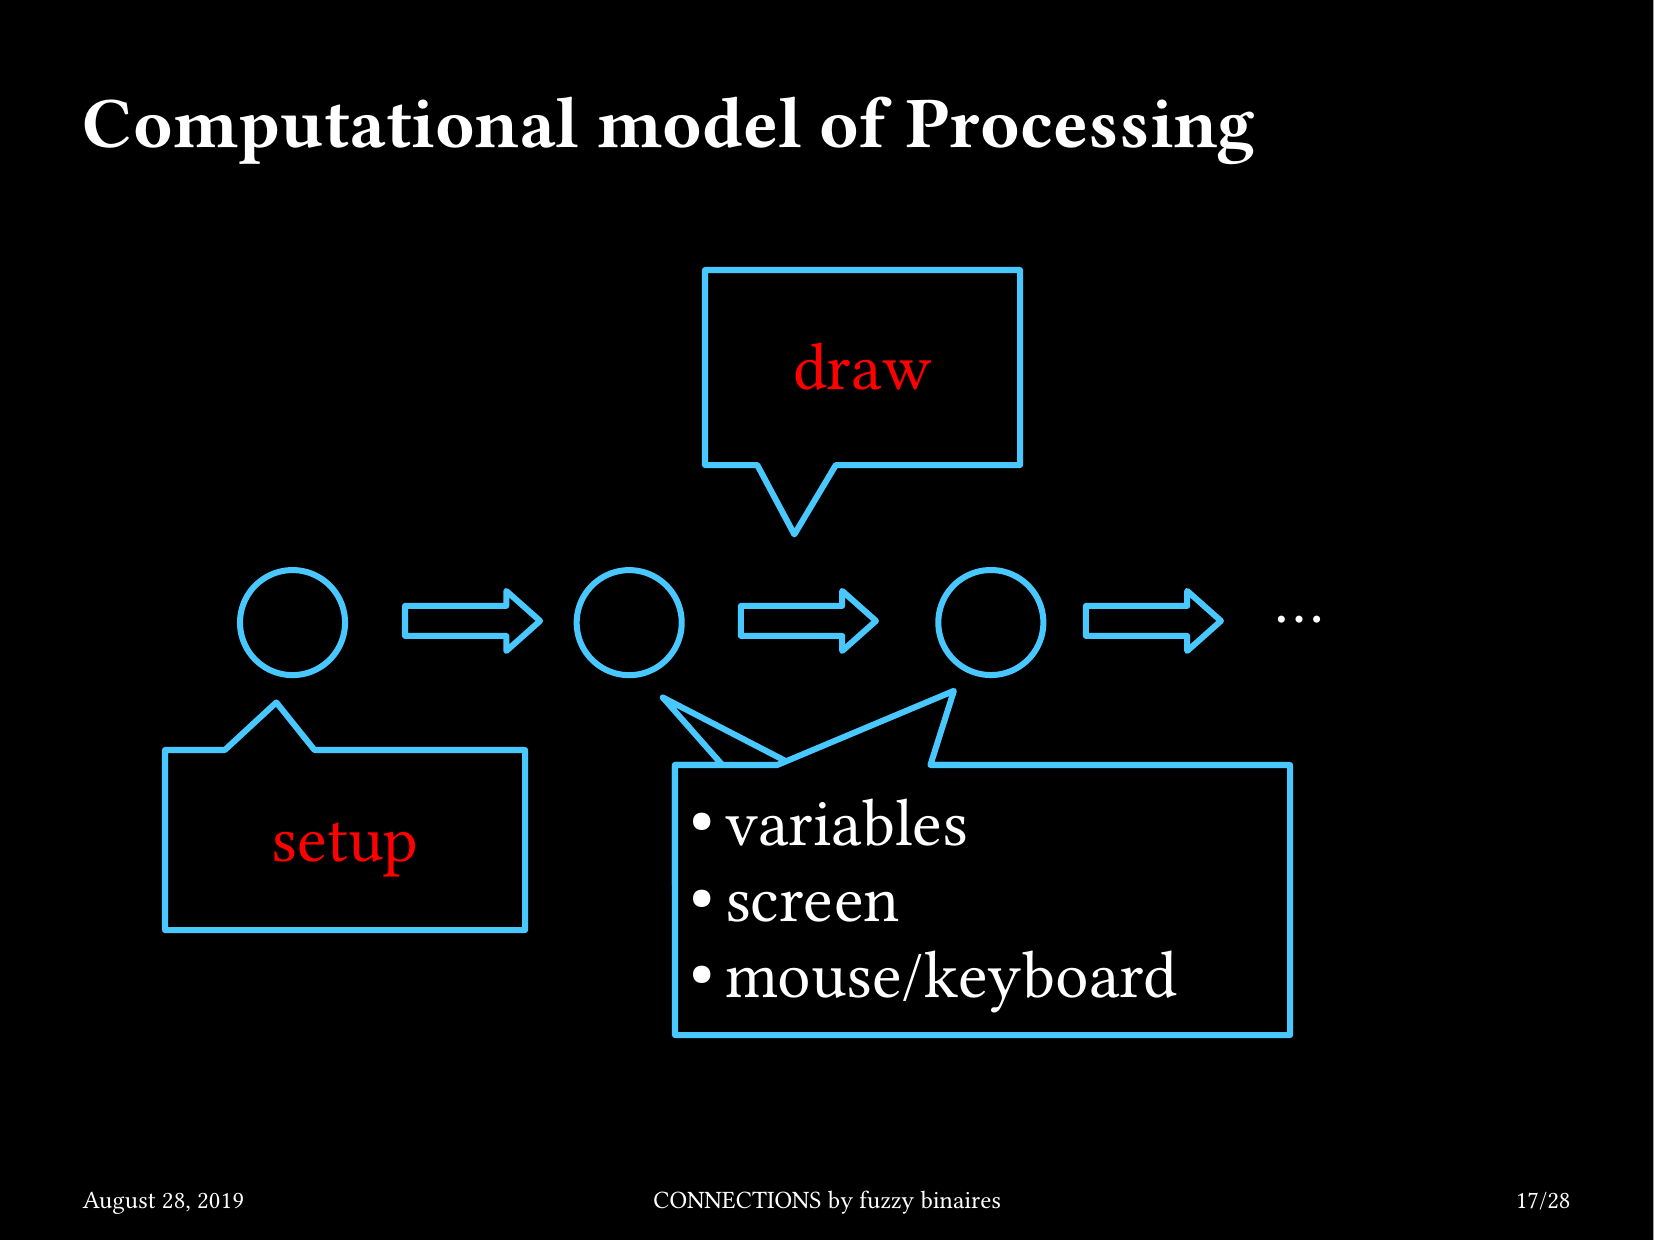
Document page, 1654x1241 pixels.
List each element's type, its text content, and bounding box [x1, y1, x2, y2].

text_box [1085, 590, 1221, 651]
title Computational model of Processing [82, 49, 1571, 200]
text_box setup [165, 702, 526, 931]
text_box states [662, 697, 786, 765]
text_box ... [1260, 555, 1471, 647]
text_box [405, 590, 541, 651]
text_box [576, 570, 682, 676]
text_box [938, 570, 1044, 676]
text_box [740, 590, 876, 651]
text_box draw [705, 270, 1021, 535]
text_box variables screen mouse/keyboard [675, 690, 1291, 1036]
text_box [240, 570, 346, 676]
